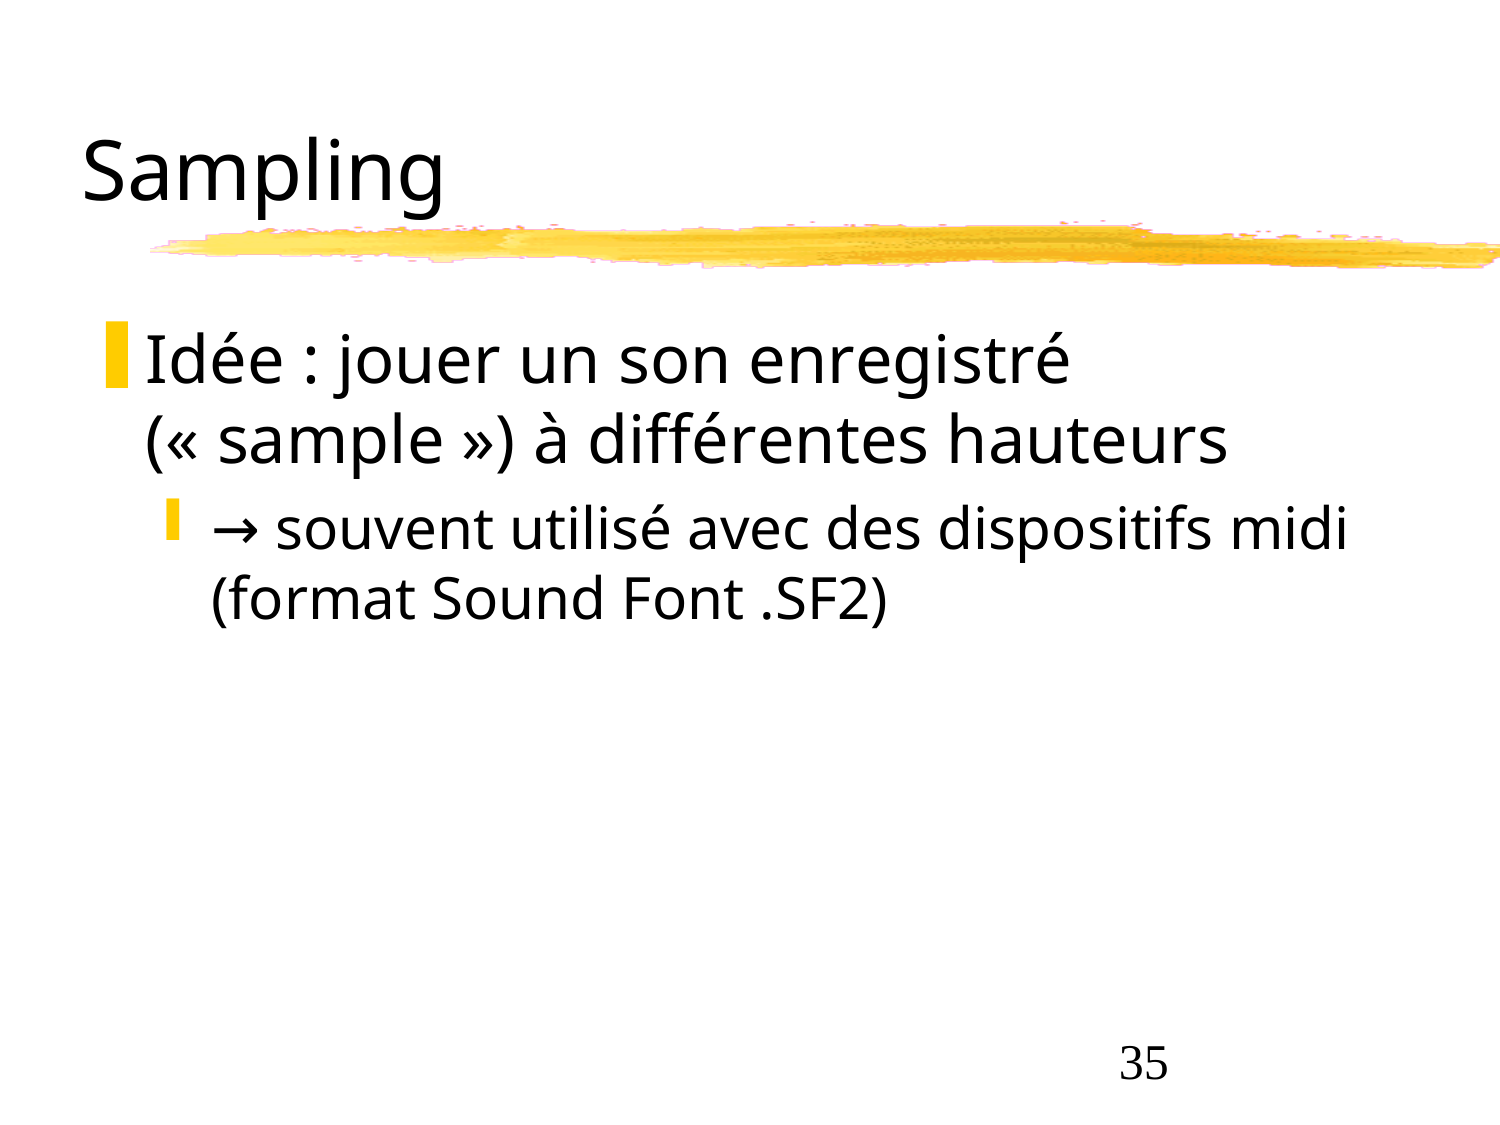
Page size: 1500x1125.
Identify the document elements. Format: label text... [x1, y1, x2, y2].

picture [150, 215, 1500, 279]
title Sampling [66, 8, 1342, 225]
list Idée : jouer un son enregistré (« sample ») à différentes hauteurs → souvent utilisé avec des dispositifs midi (format Sound Font .SF2) [74, 309, 1417, 1052]
